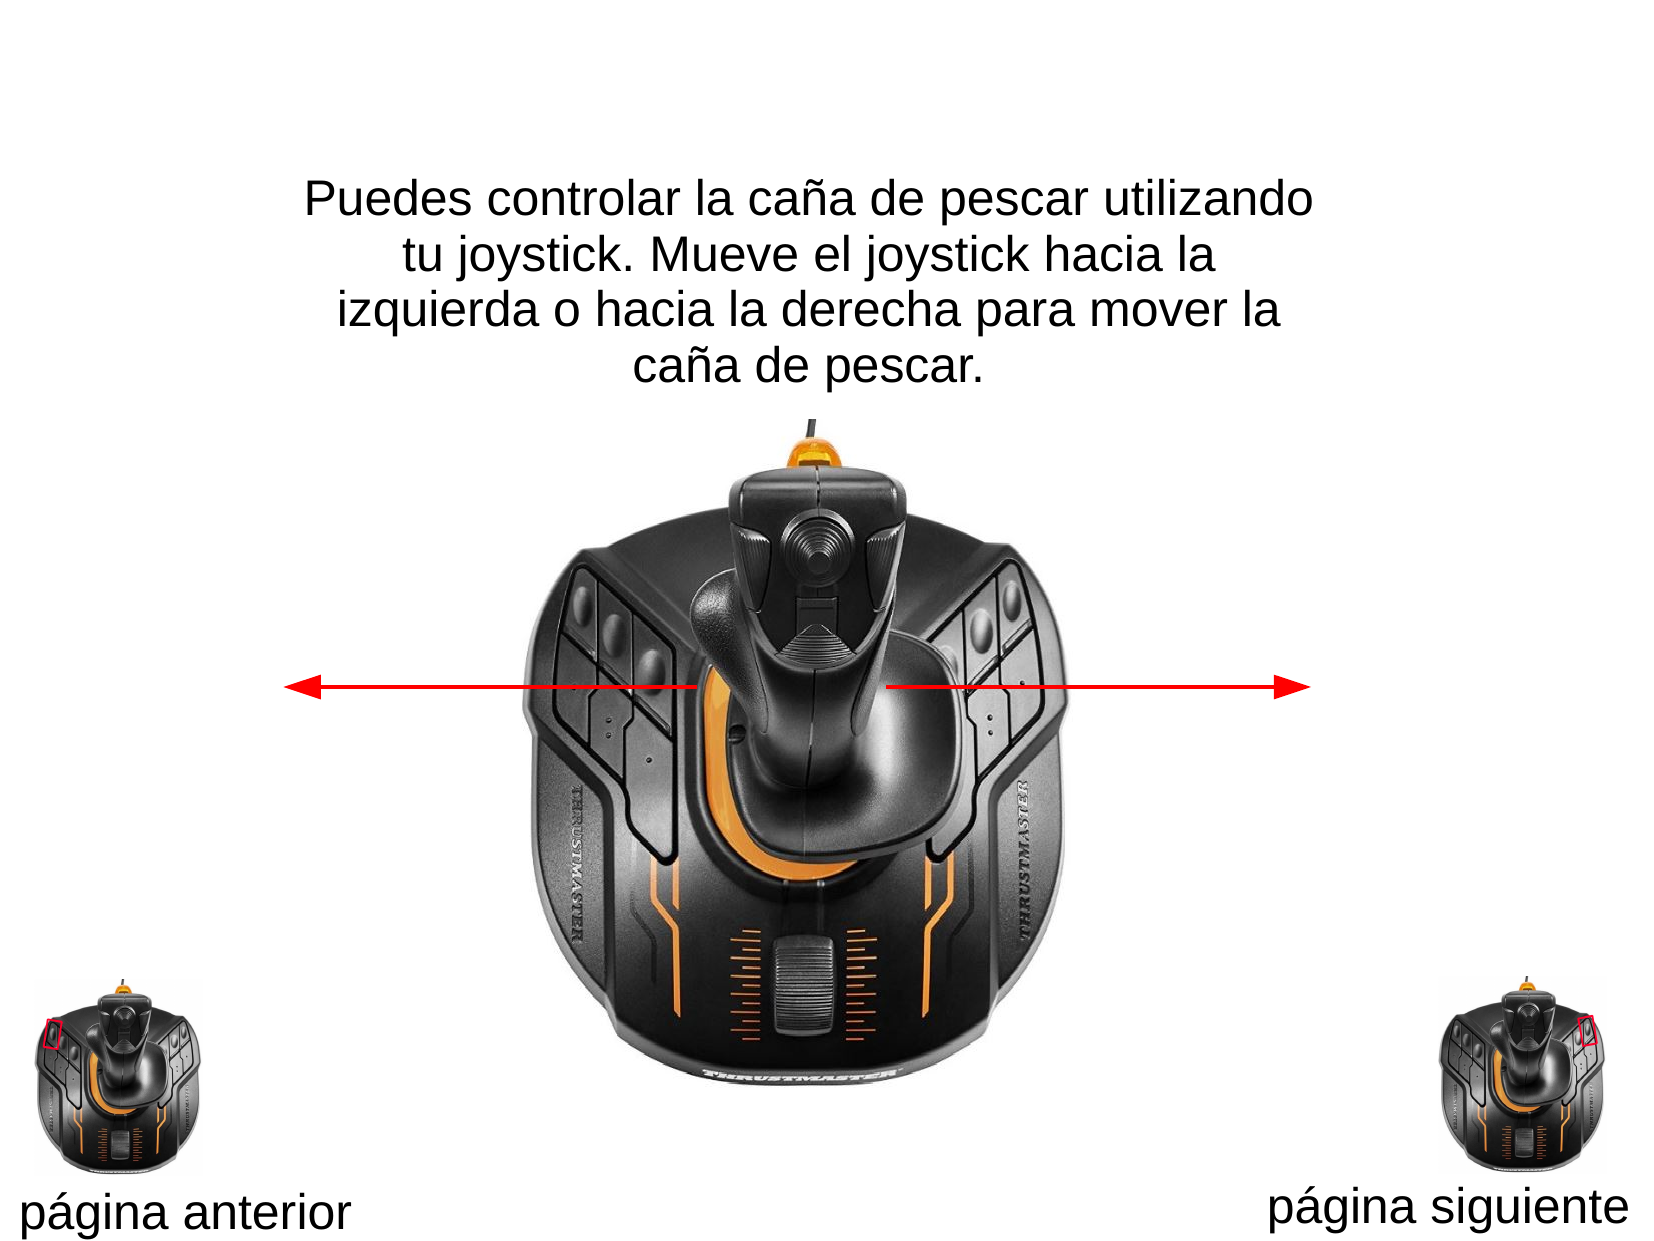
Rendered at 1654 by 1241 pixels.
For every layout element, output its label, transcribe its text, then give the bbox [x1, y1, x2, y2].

picture [34, 979, 203, 1177]
text_box Puedes controlar la caña de pescar utilizando tu joystick. Mueve el joystick hacia la izquierda o hacia la derecha para mover la caña de pescar. [283, 162, 1335, 457]
picture [521, 457, 1075, 1093]
text_box página siguiente [1252, 1171, 1646, 1241]
text_box página anterior [4, 1177, 368, 1241]
picture [1438, 976, 1607, 1171]
